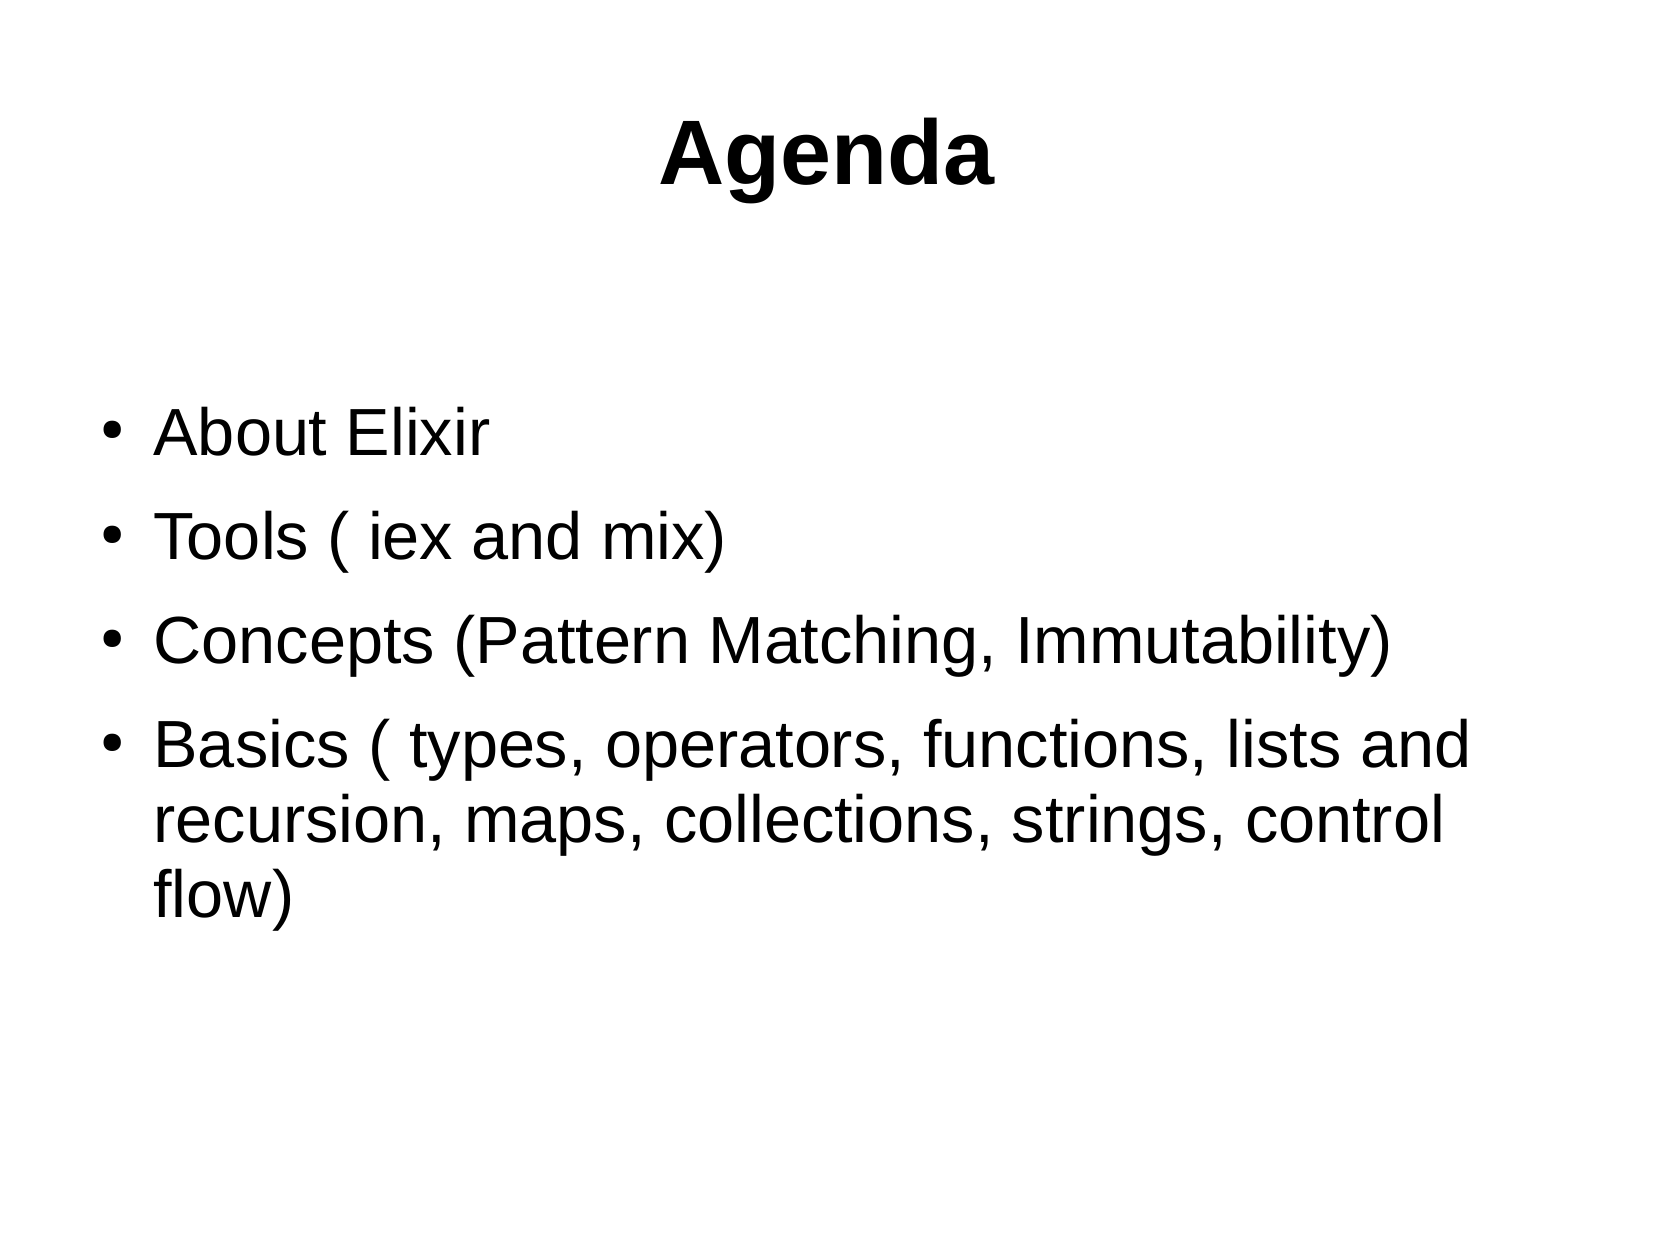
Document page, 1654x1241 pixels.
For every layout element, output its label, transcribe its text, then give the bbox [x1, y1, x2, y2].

title Agenda [82, 49, 1571, 257]
list About Elixir Tools ( iex and mix) Concepts (Pattern Matching, Immutability) Basics ( types, operators, functions, lists and recursion, maps, collections, strings, control flow) [82, 290, 1571, 1010]
